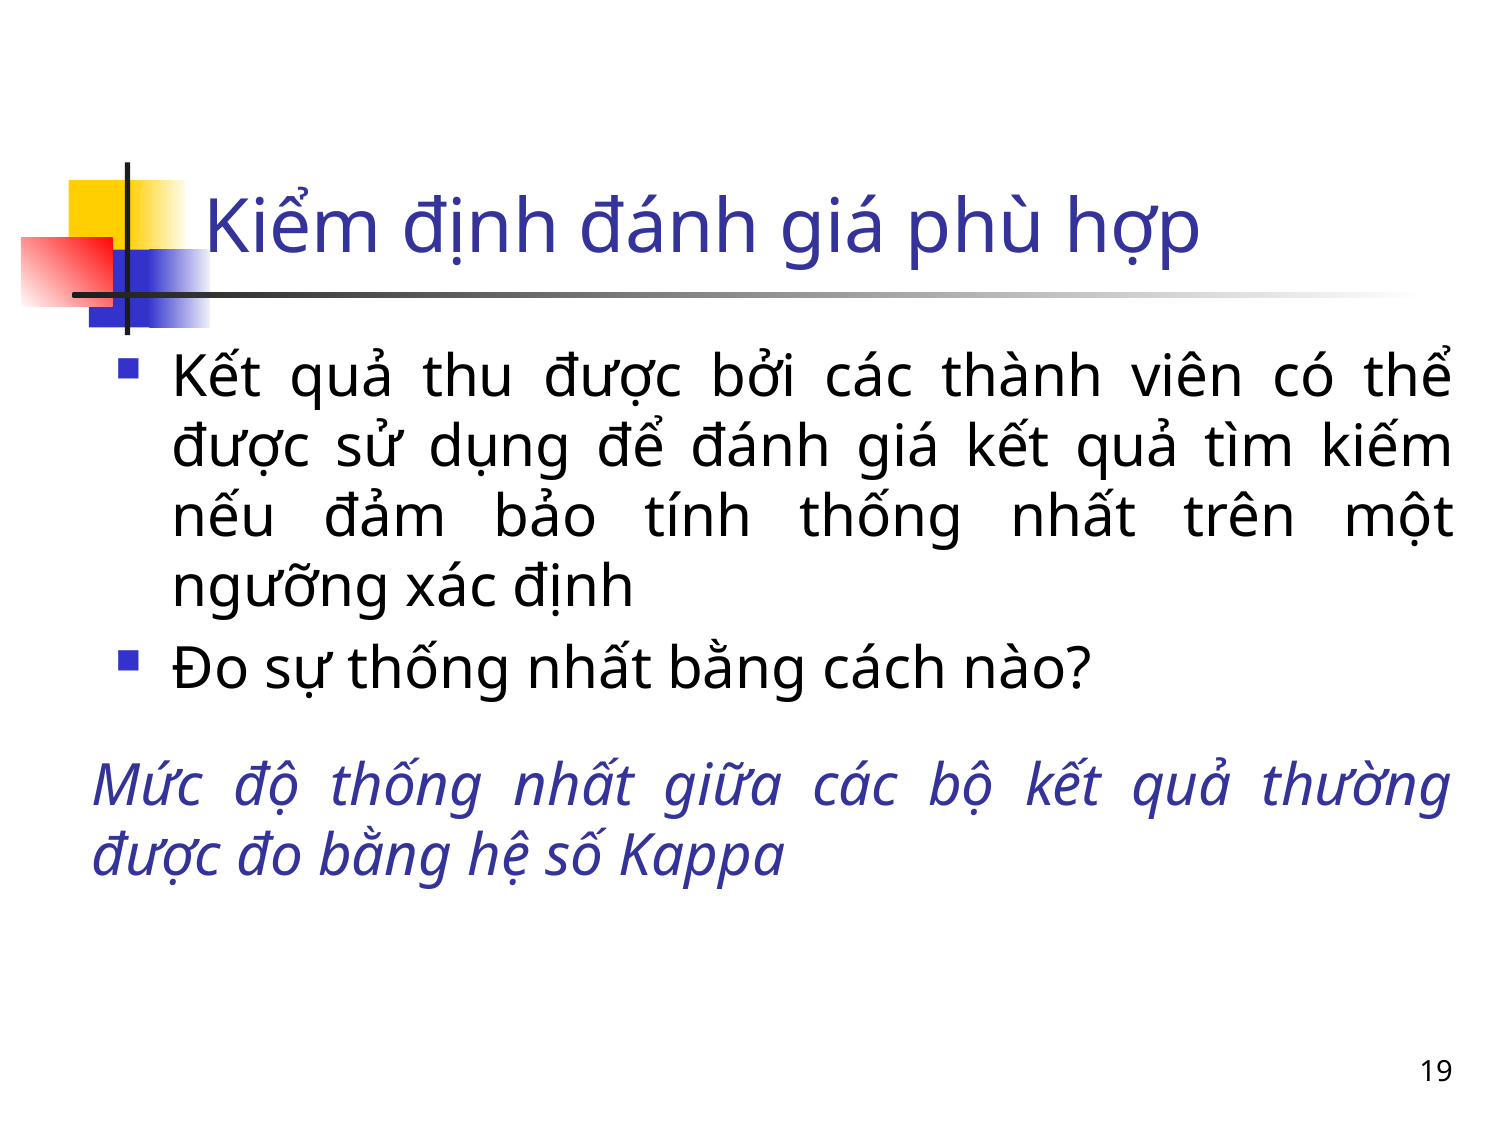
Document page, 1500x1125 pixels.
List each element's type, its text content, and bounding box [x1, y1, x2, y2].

list Kết quả thu được bởi các thành viên có thể được sử dụng để đánh giá kết quả tìm kiếm nếu đảm bảo tính thống nhất trên một ngưỡng xác định Đo sự thống nhất bằng cách nào? [100, 331, 1469, 681]
slide_number <number> [1155, 1024, 1468, 1100]
title Kiểm định đánh giá phù hợp [188, 35, 1468, 275]
text_box Mức độ thống nhất giữa các bộ kết quả thường được đo bằng hệ số Kappa [76, 739, 1468, 895]
